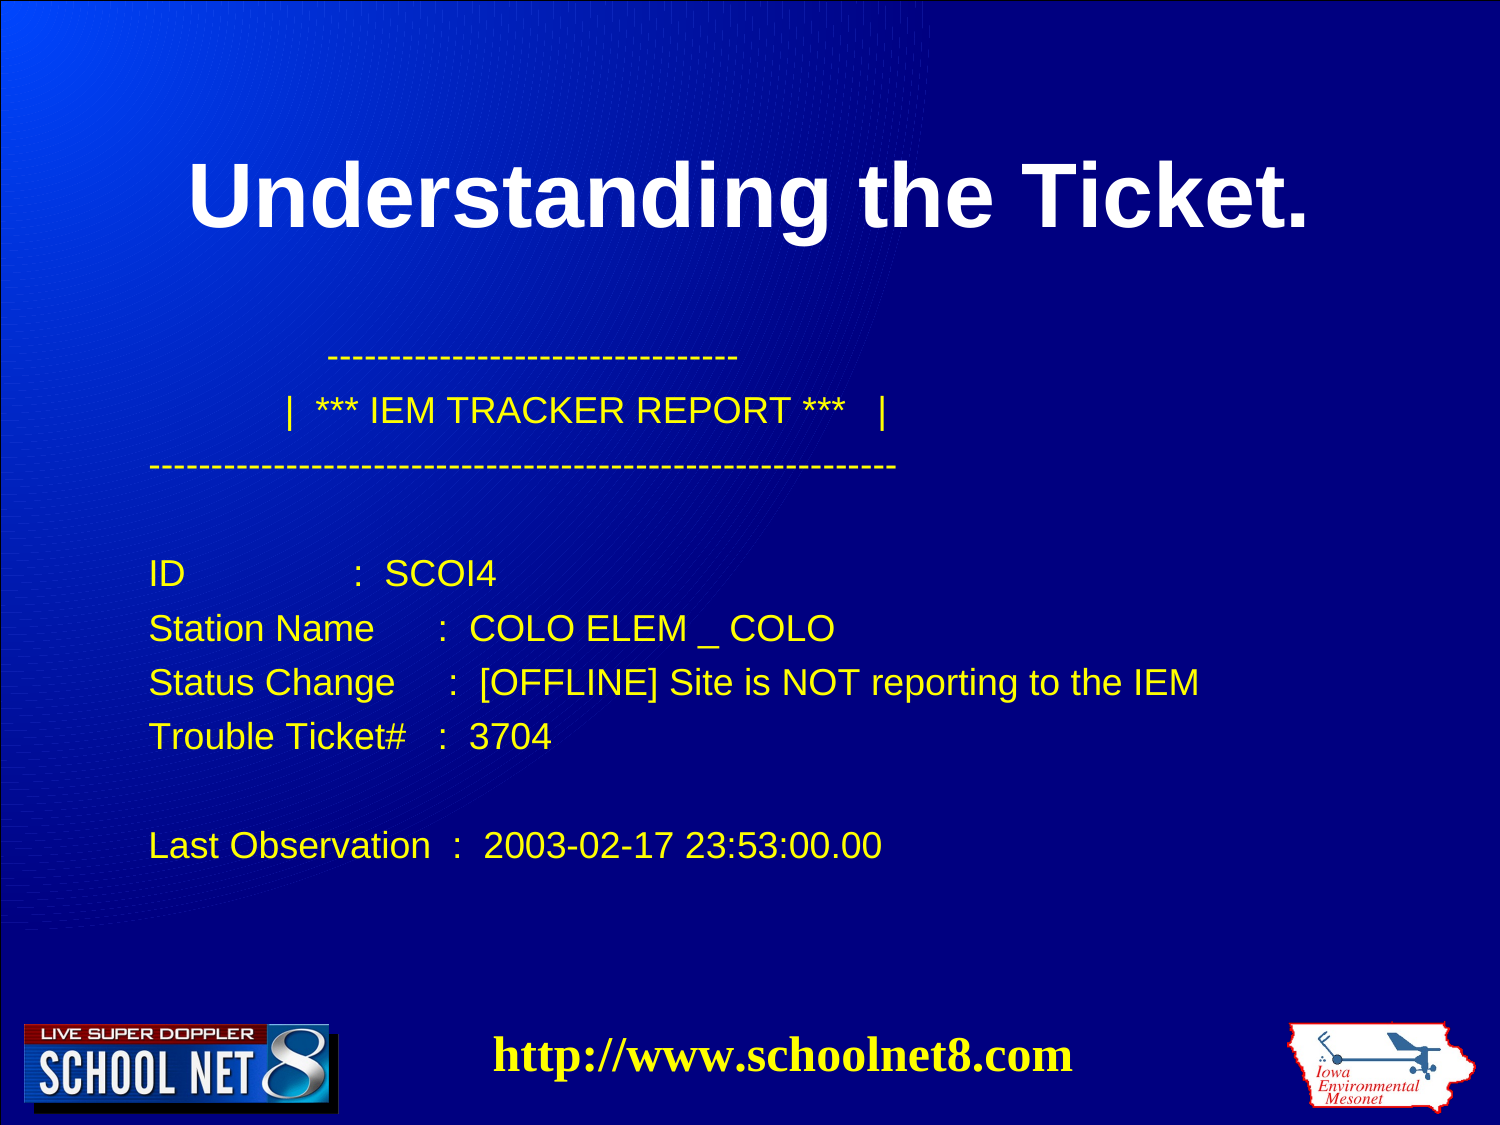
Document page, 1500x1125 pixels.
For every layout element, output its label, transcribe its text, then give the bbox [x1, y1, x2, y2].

picture [1287, 1021, 1476, 1114]
picture [24, 1024, 312, 1103]
list --------------------------------- | *** IEM TRACKER REPORT *** | ------------------------------------------------------------ ID : SCOI4 Station Name : COLO ELEM _ COLO Status Change : [OFFLINE] Site is NOT reporting to the IEM Trouble Ticket# : 3704 Last Observation : 2003-02-17 23:53:00.00 [112, 324, 1388, 1092]
title Understanding the Ticket. [112, 99, 1388, 288]
